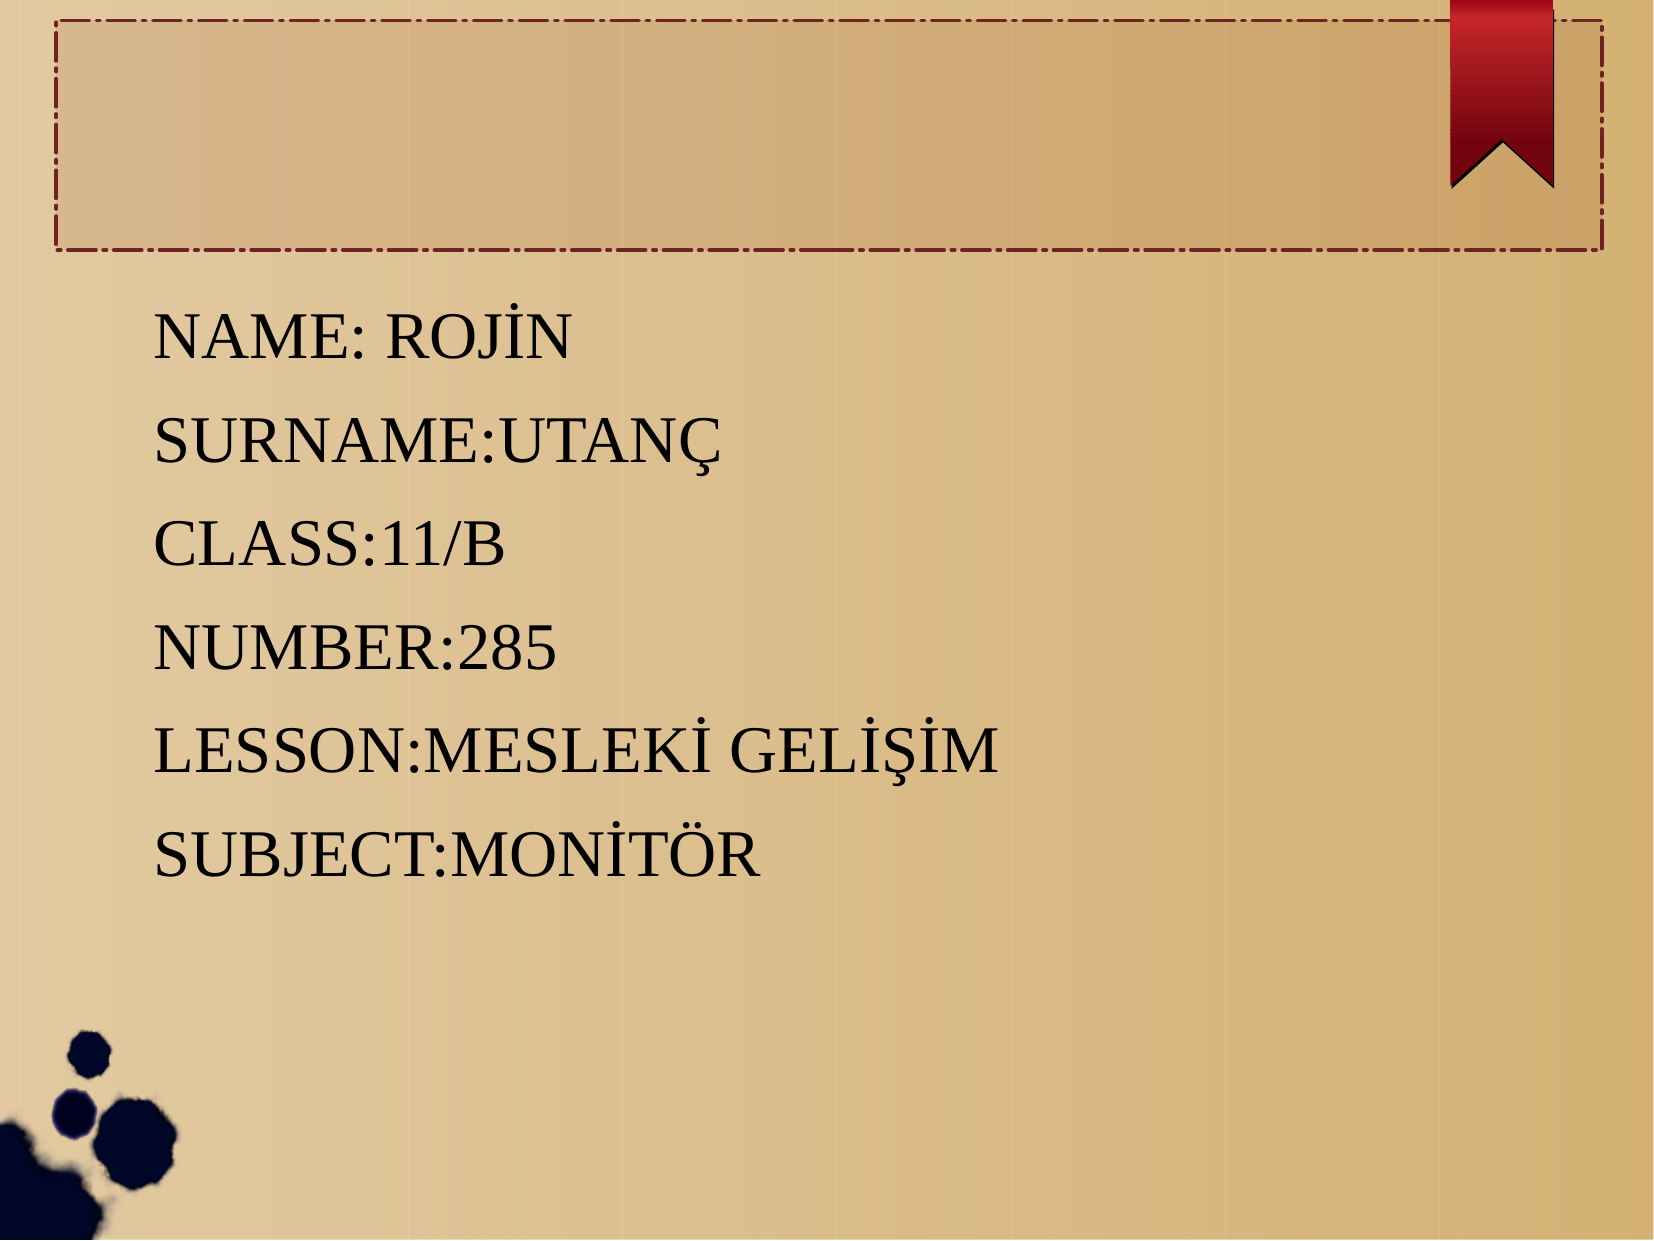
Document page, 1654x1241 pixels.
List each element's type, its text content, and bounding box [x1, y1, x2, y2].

list NAME: ROJİN SURNAME:UTANÇ CLASS:11/B NUMBER:285 LESSON:MESLEKİ GELİŞİM SUBJECT:MONİTÖR [82, 299, 1571, 1241]
